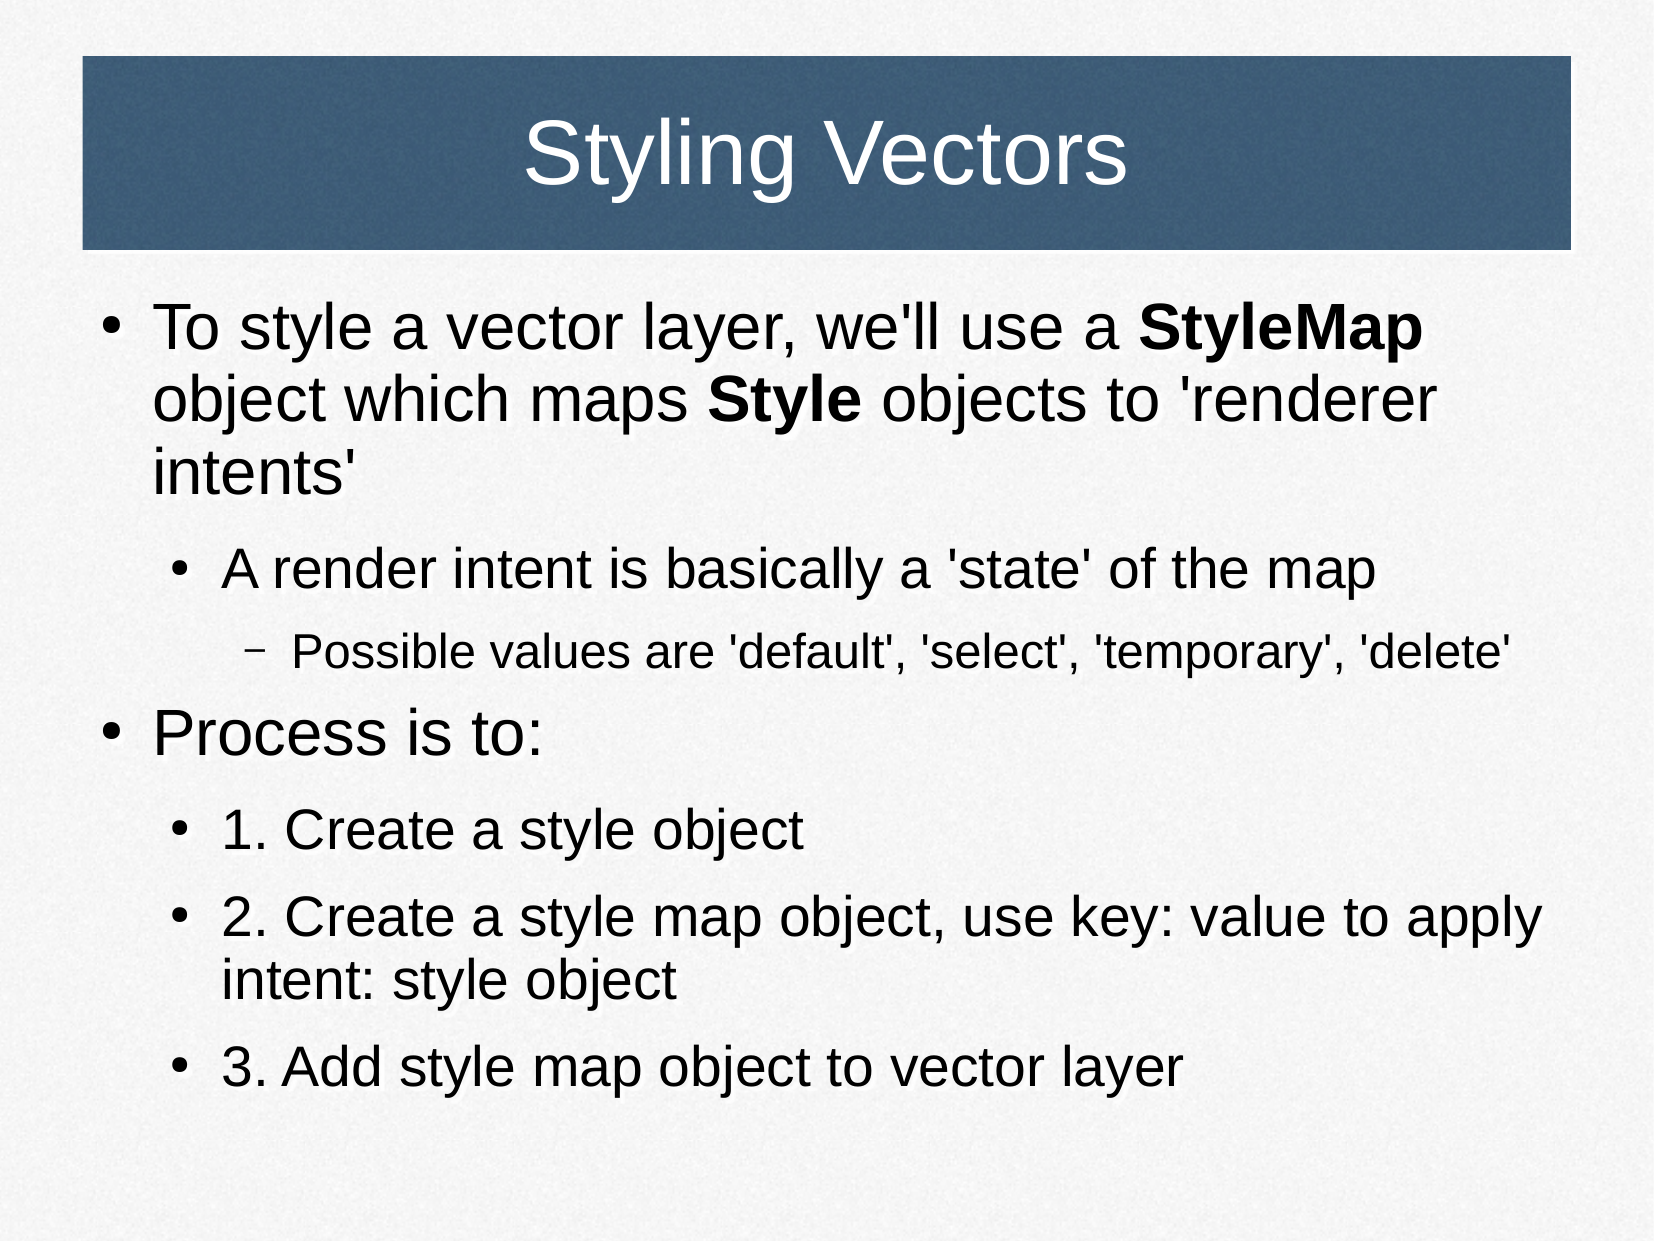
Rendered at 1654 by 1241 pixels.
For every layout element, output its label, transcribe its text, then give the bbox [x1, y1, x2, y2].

picture [0, 0, 1654, 1241]
title Styling Vectors [82, 56, 1571, 250]
list To style a vector layer, we'll use a StyleMap object which maps Style objects to 'renderer intents' A render intent is basically a 'state' of the map Possible values are 'default', 'select', 'temporary', 'delete' Process is to: 1. Create a style object 2. Create a style map object, use key: value to apply intent: style object 3. Add style map object to vector layer [82, 290, 1571, 1109]
